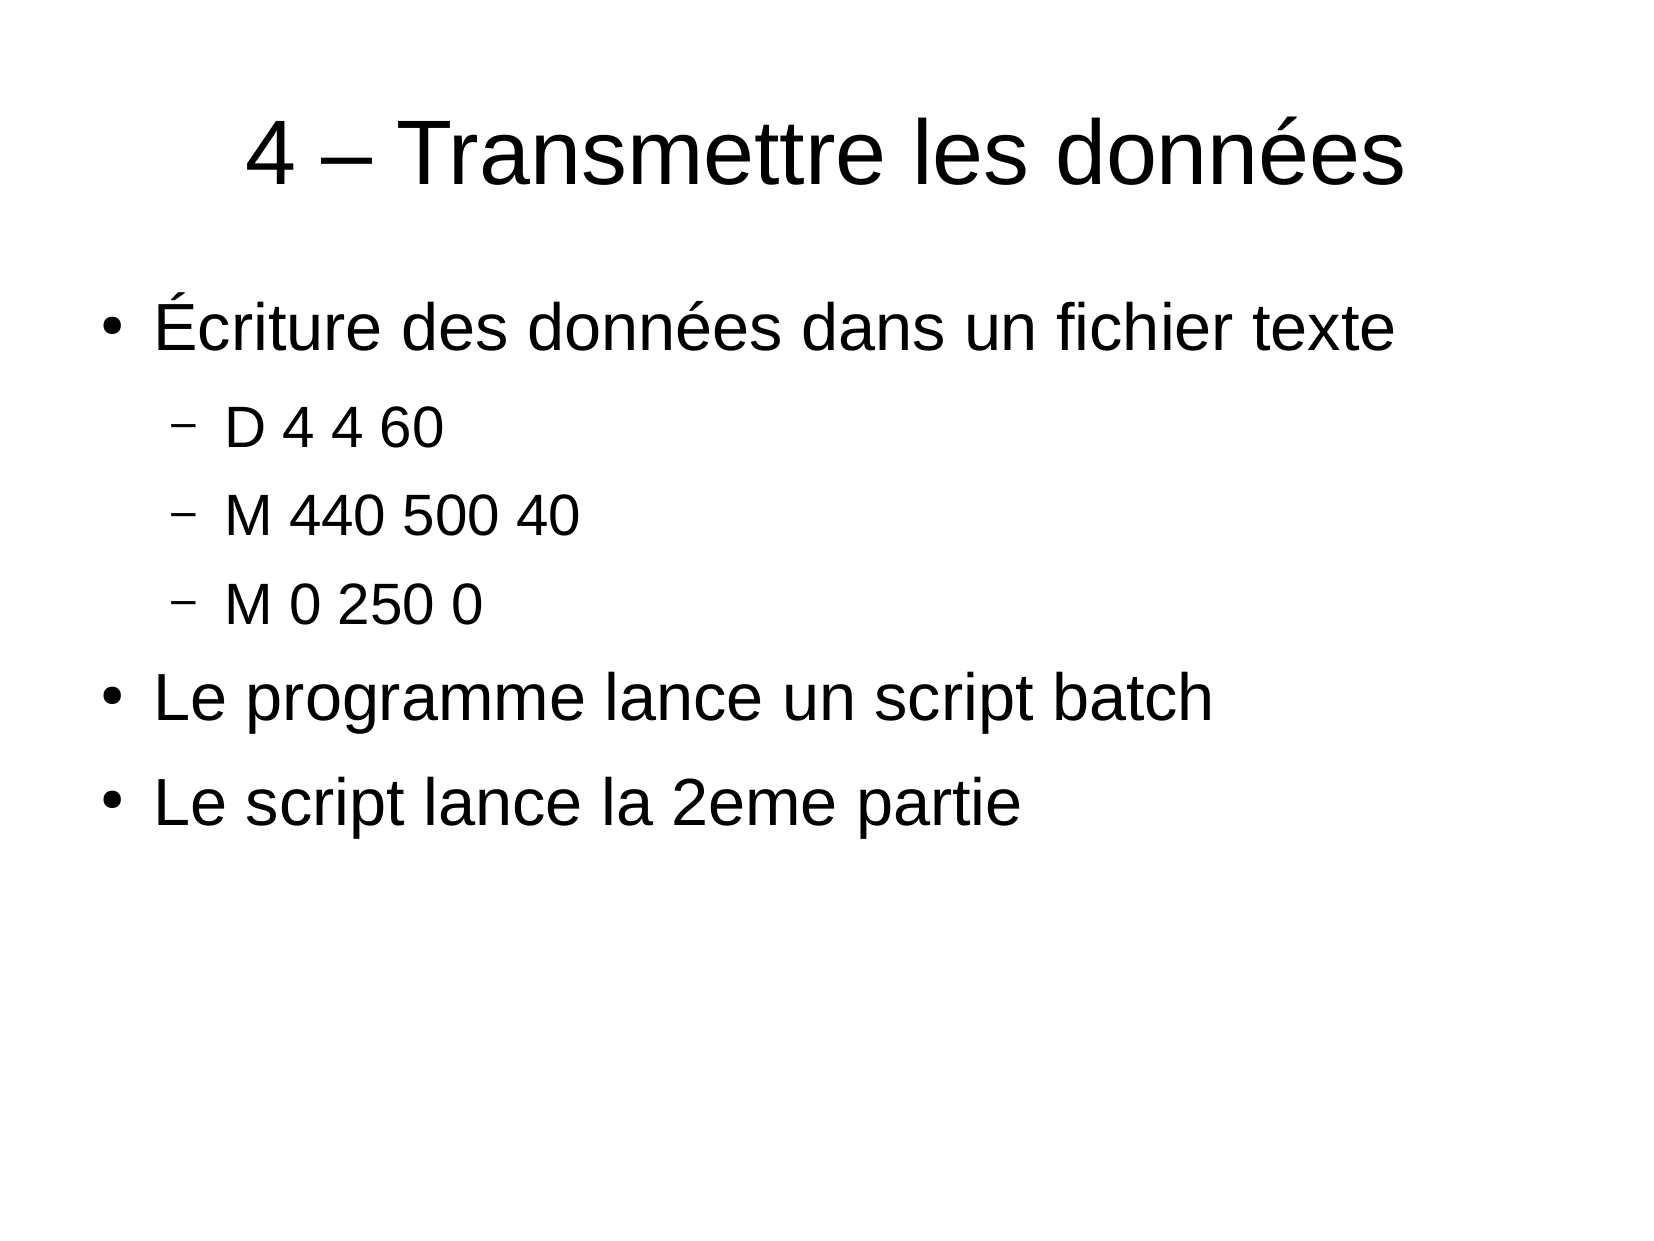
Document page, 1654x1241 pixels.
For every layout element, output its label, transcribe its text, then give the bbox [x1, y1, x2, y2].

list Écriture des données dans un fichier texte D 4 4 60 M 440 500 40 M 0 250 0 Le programme lance un script batch Le script lance la 2eme partie [82, 290, 1571, 1109]
title 4 – Transmettre les données [82, 49, 1571, 257]
